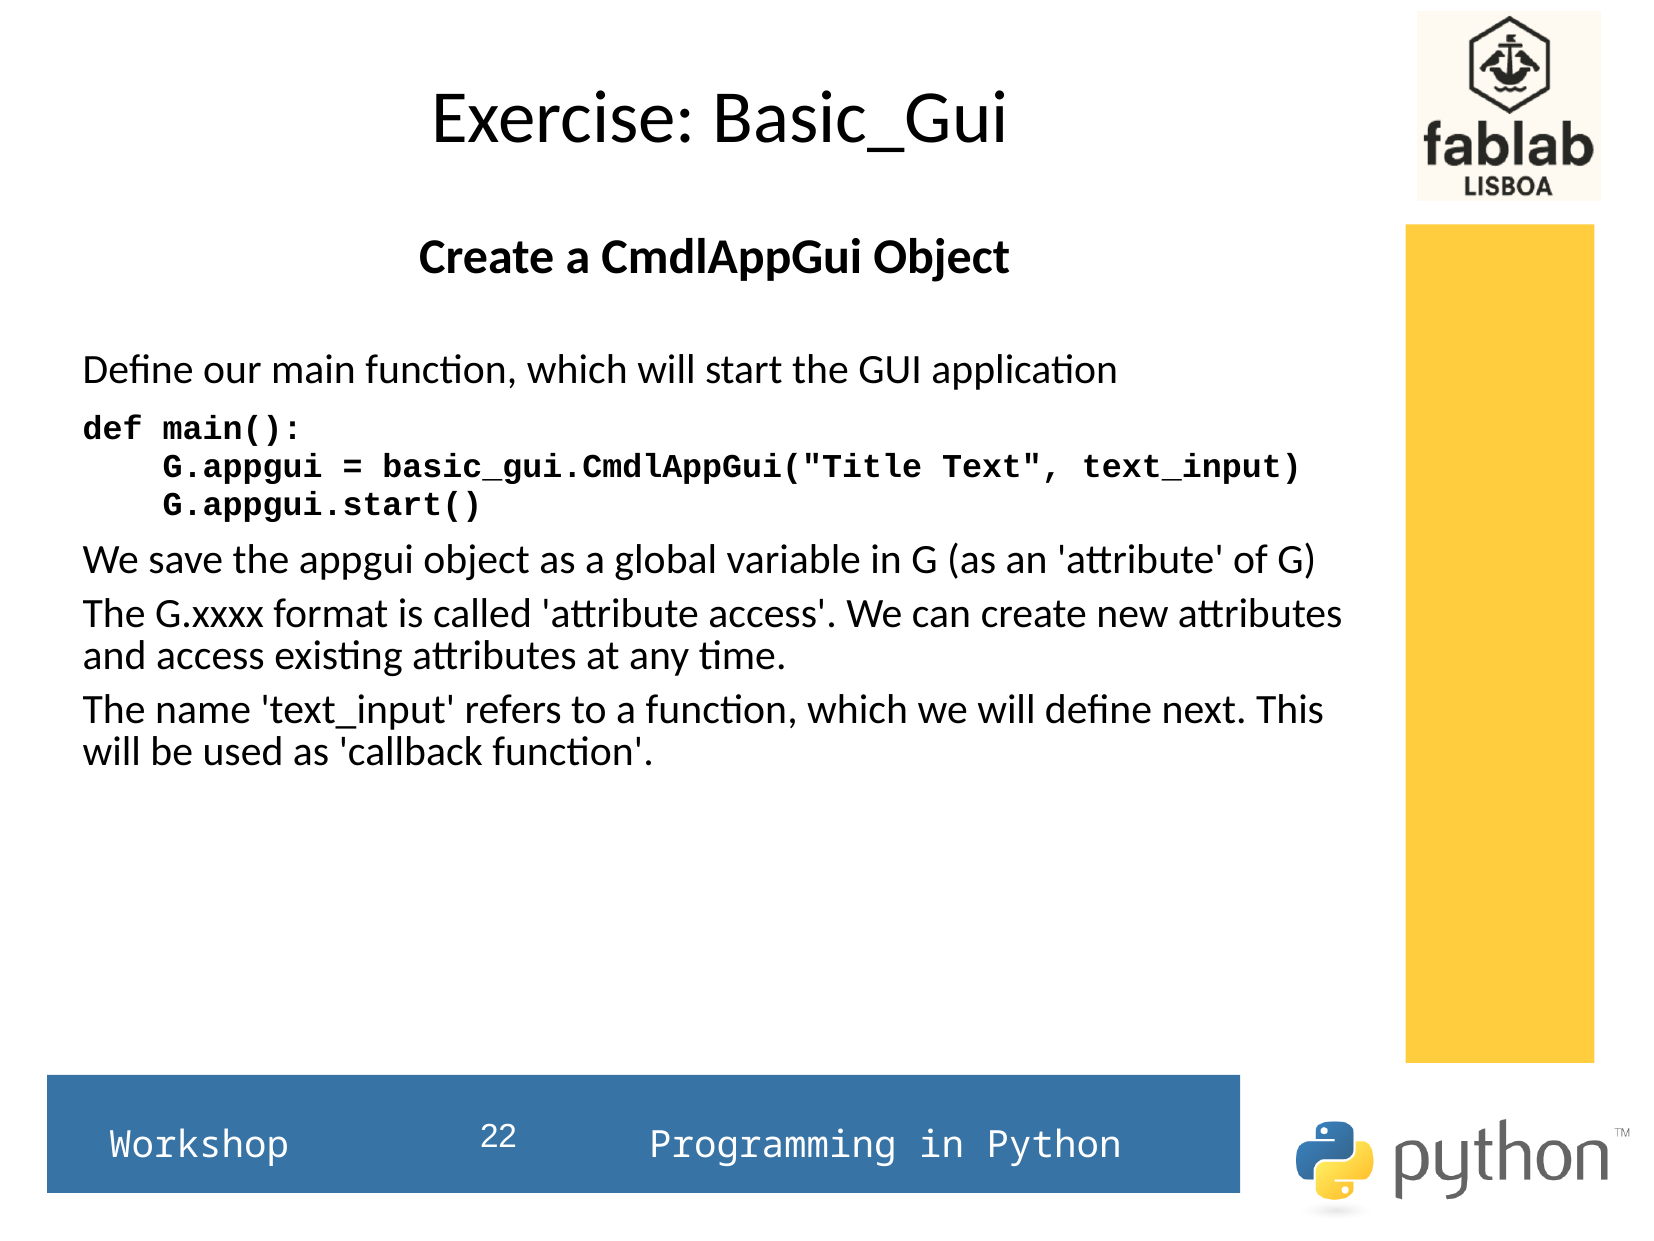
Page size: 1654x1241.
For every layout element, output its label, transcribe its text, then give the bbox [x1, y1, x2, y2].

picture [1240, 1098, 1654, 1241]
title Exercise: Basic_Gui [82, 49, 1358, 198]
subtitle Create a CmdlAppGui Object Define our main function, which will start the GUI application def main(): G.appgui = basic_gui.CmdlAppGui("Title Text", text_input) G.appgui.start() We save the appgui object as a global variable in G (as an 'attribute' of G) The G.xxxx format is called 'attribute access'. We can create new attributes and access existing attributes at any time. The name 'text_input' refers to a function, which we will define next. This will be used as 'callback function'. [82, 236, 1359, 1034]
text_box Workshop Programming in Python [94, 1110, 1182, 1213]
picture [1417, 11, 1601, 201]
text_box [1405, 224, 1595, 1063]
text_box [47, 1074, 1241, 1193]
